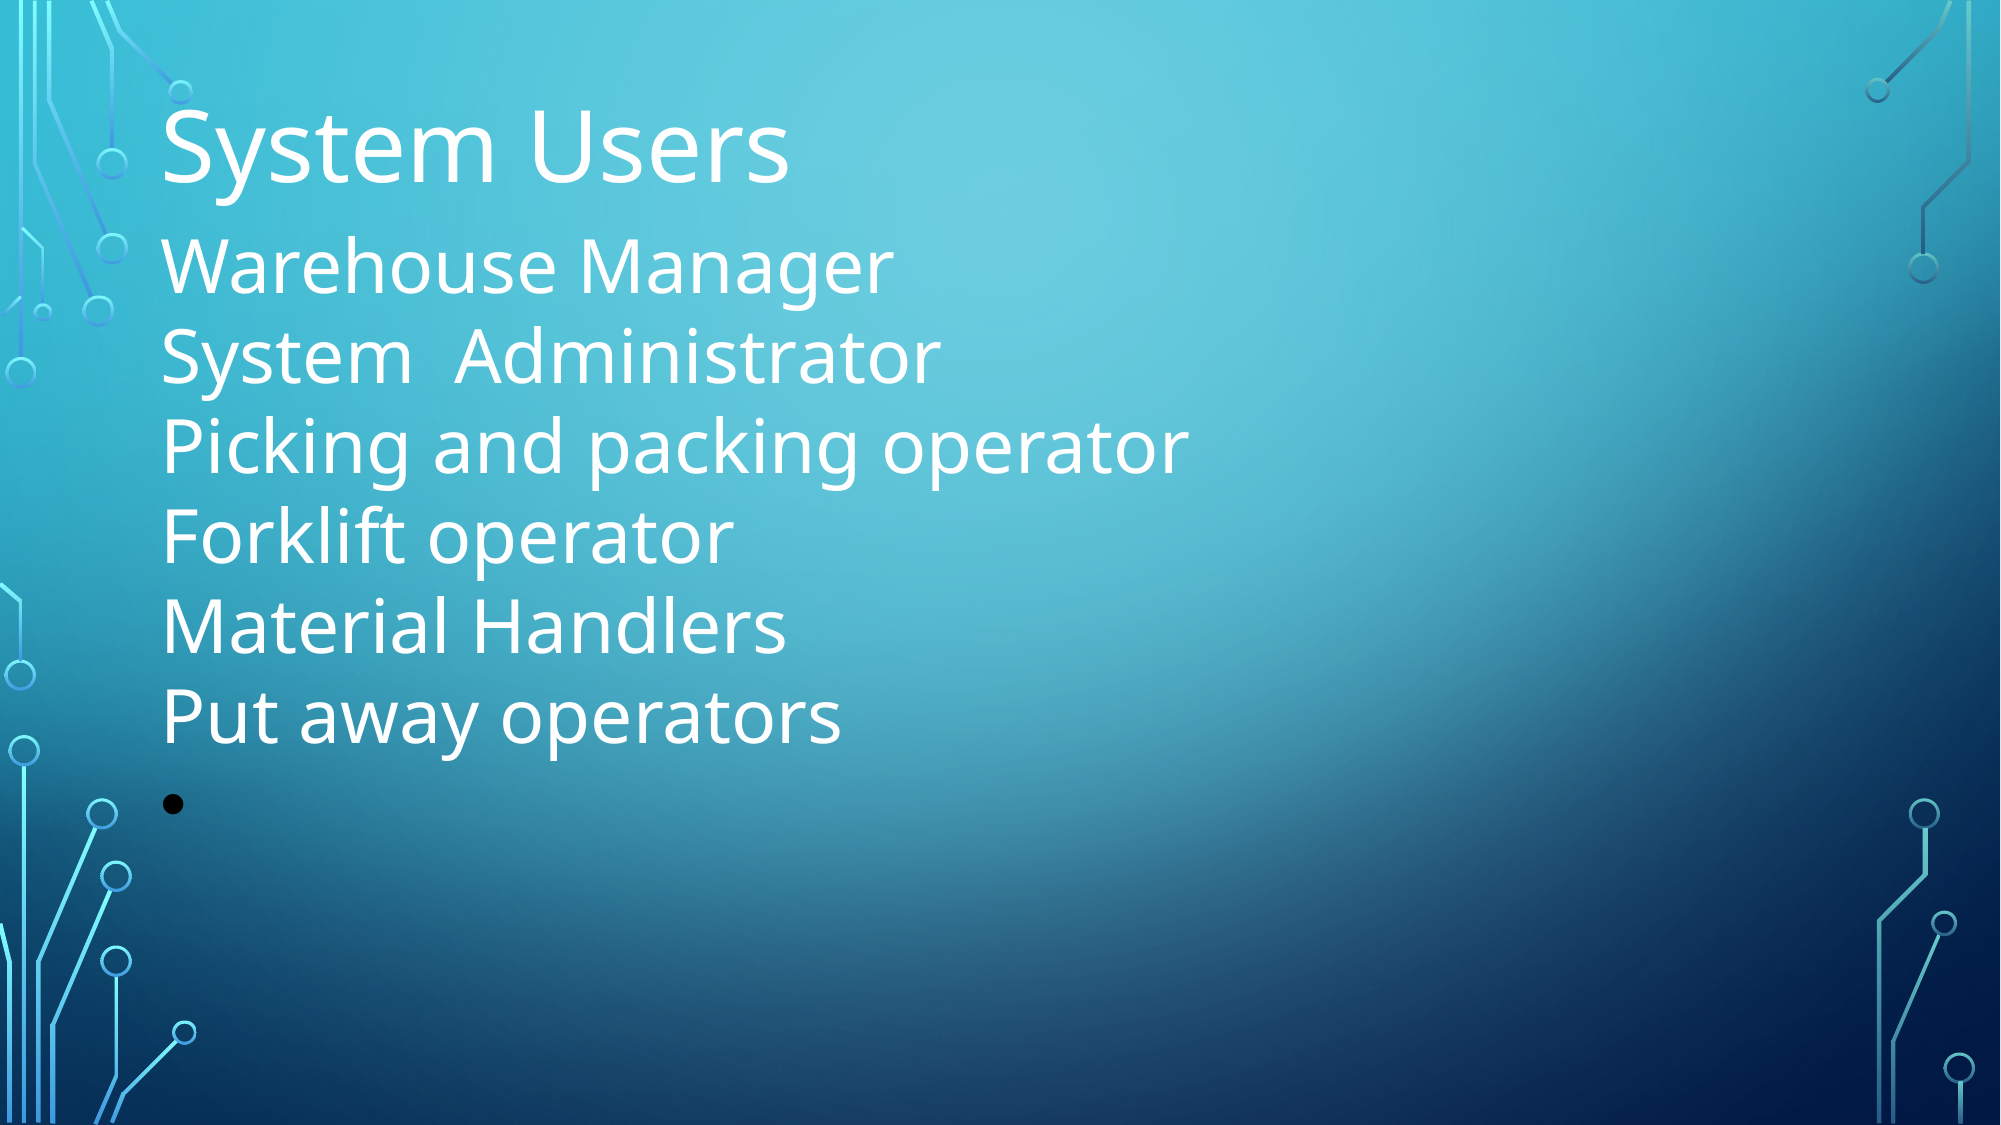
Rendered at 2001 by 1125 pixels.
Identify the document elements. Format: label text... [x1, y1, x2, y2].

text_box Warehouse Manager System Administrator Picking and packing operator Forklift operator Material Handlers Put away operators [145, 211, 1976, 863]
text_box System Users [145, 74, 1147, 211]
